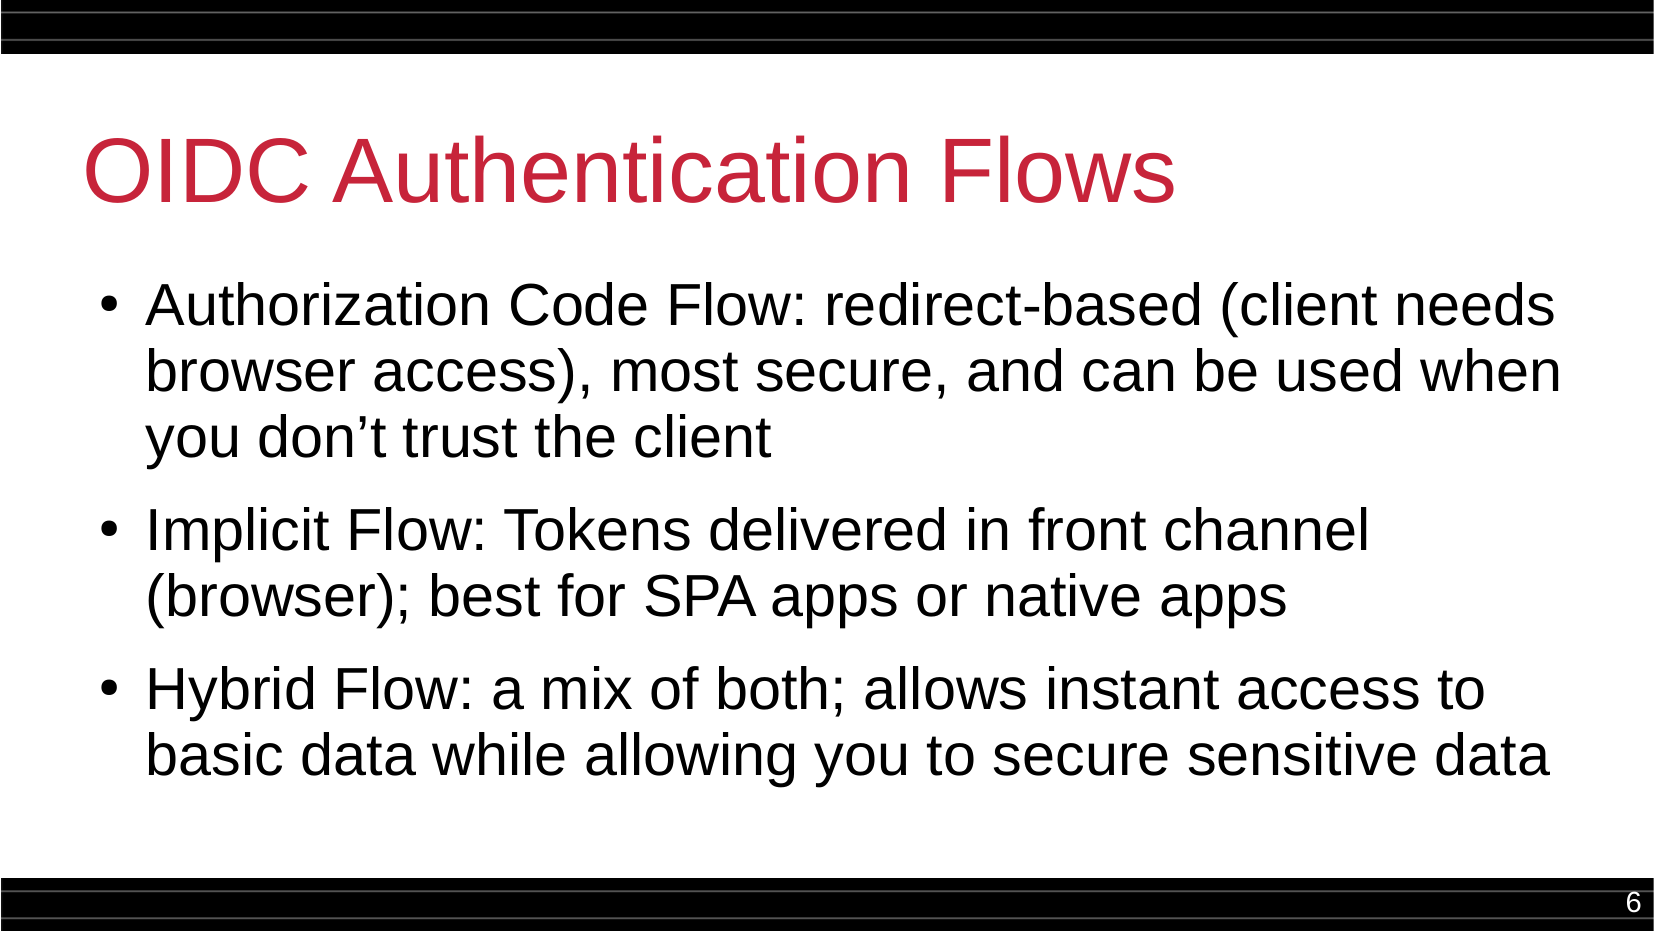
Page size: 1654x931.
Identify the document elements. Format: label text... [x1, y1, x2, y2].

picture [1, 0, 1654, 54]
list Authorization Code Flow: redirect-based (client needs browser access), most secure, and can be used when you don’t trust the client Implicit Flow: Tokens delivered in front channel (browser); best for SPA apps or native apps Hybrid Flow: a mix of both; allows instant access to basic data while allowing you to secure sensitive data [82, 271, 1571, 841]
picture [1, 878, 1654, 931]
title OIDC Authentication Flows [82, 92, 1571, 249]
